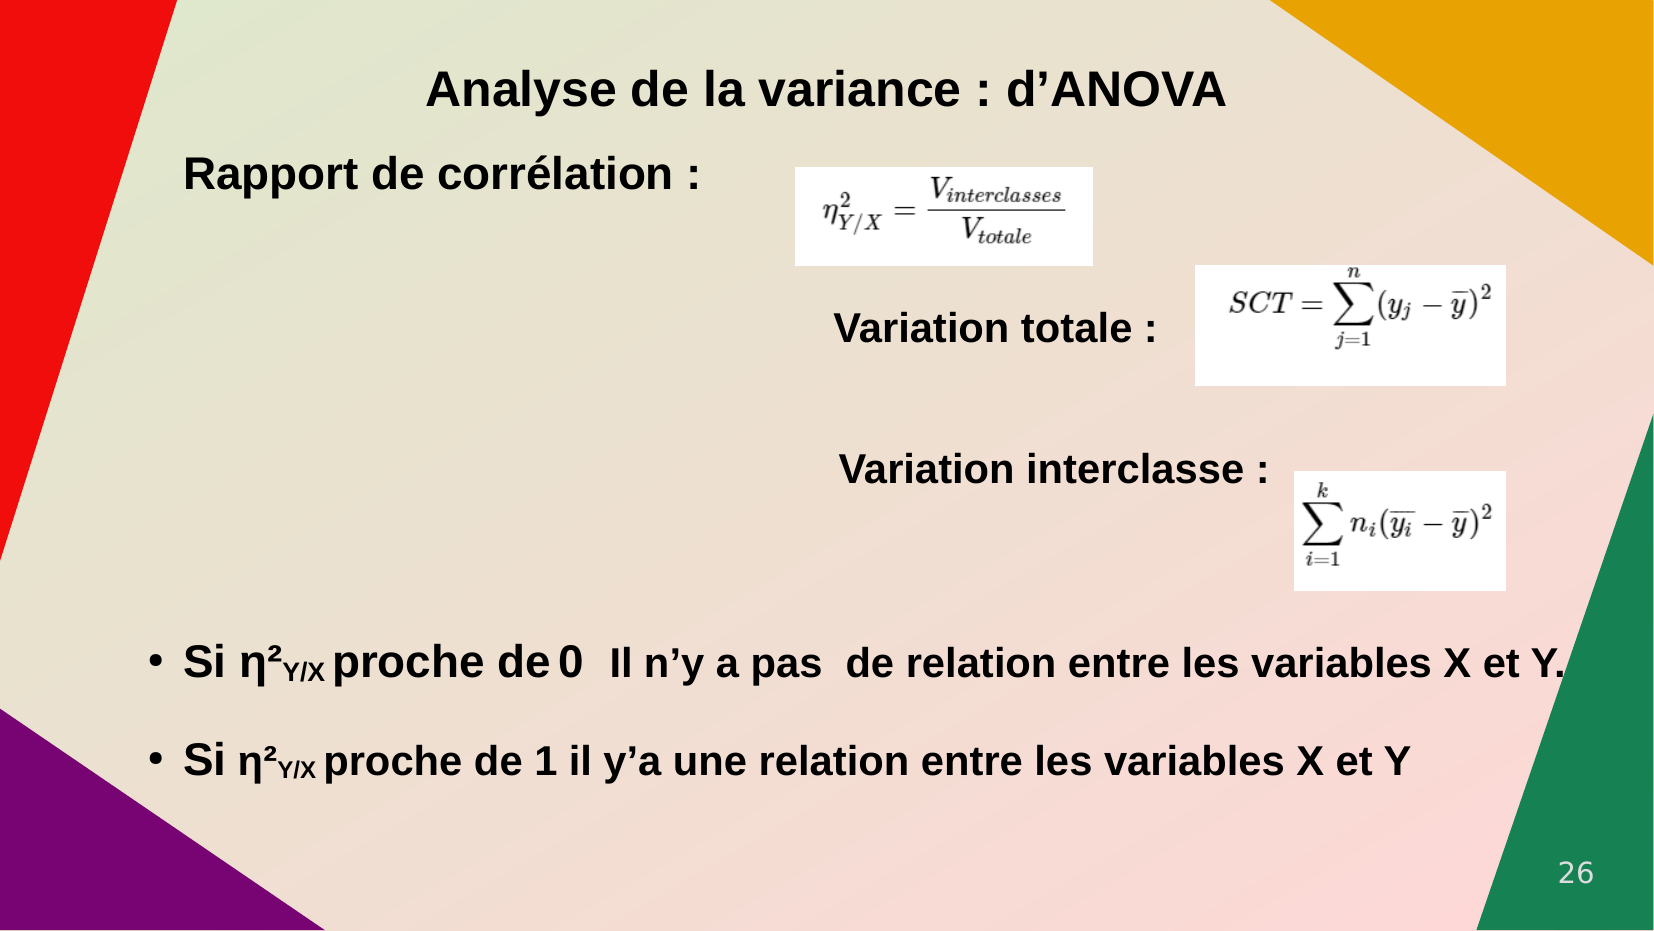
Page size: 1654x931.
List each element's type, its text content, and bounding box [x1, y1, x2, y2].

picture [795, 167, 1093, 266]
picture [1294, 471, 1506, 591]
title Analyse de la variance : d’ANOVA [118, 29, 1536, 148]
subtitle Rapport de corrélation : Variation totale : Variation interclasse : Si η²Y/X proche de 0 Il n’y a pas de relation entre les variables X et Y. Si η²Y/X proche de 1 il y’a une relation entre les variables X et Y [147, 147, 1595, 886]
picture [1195, 265, 1506, 386]
